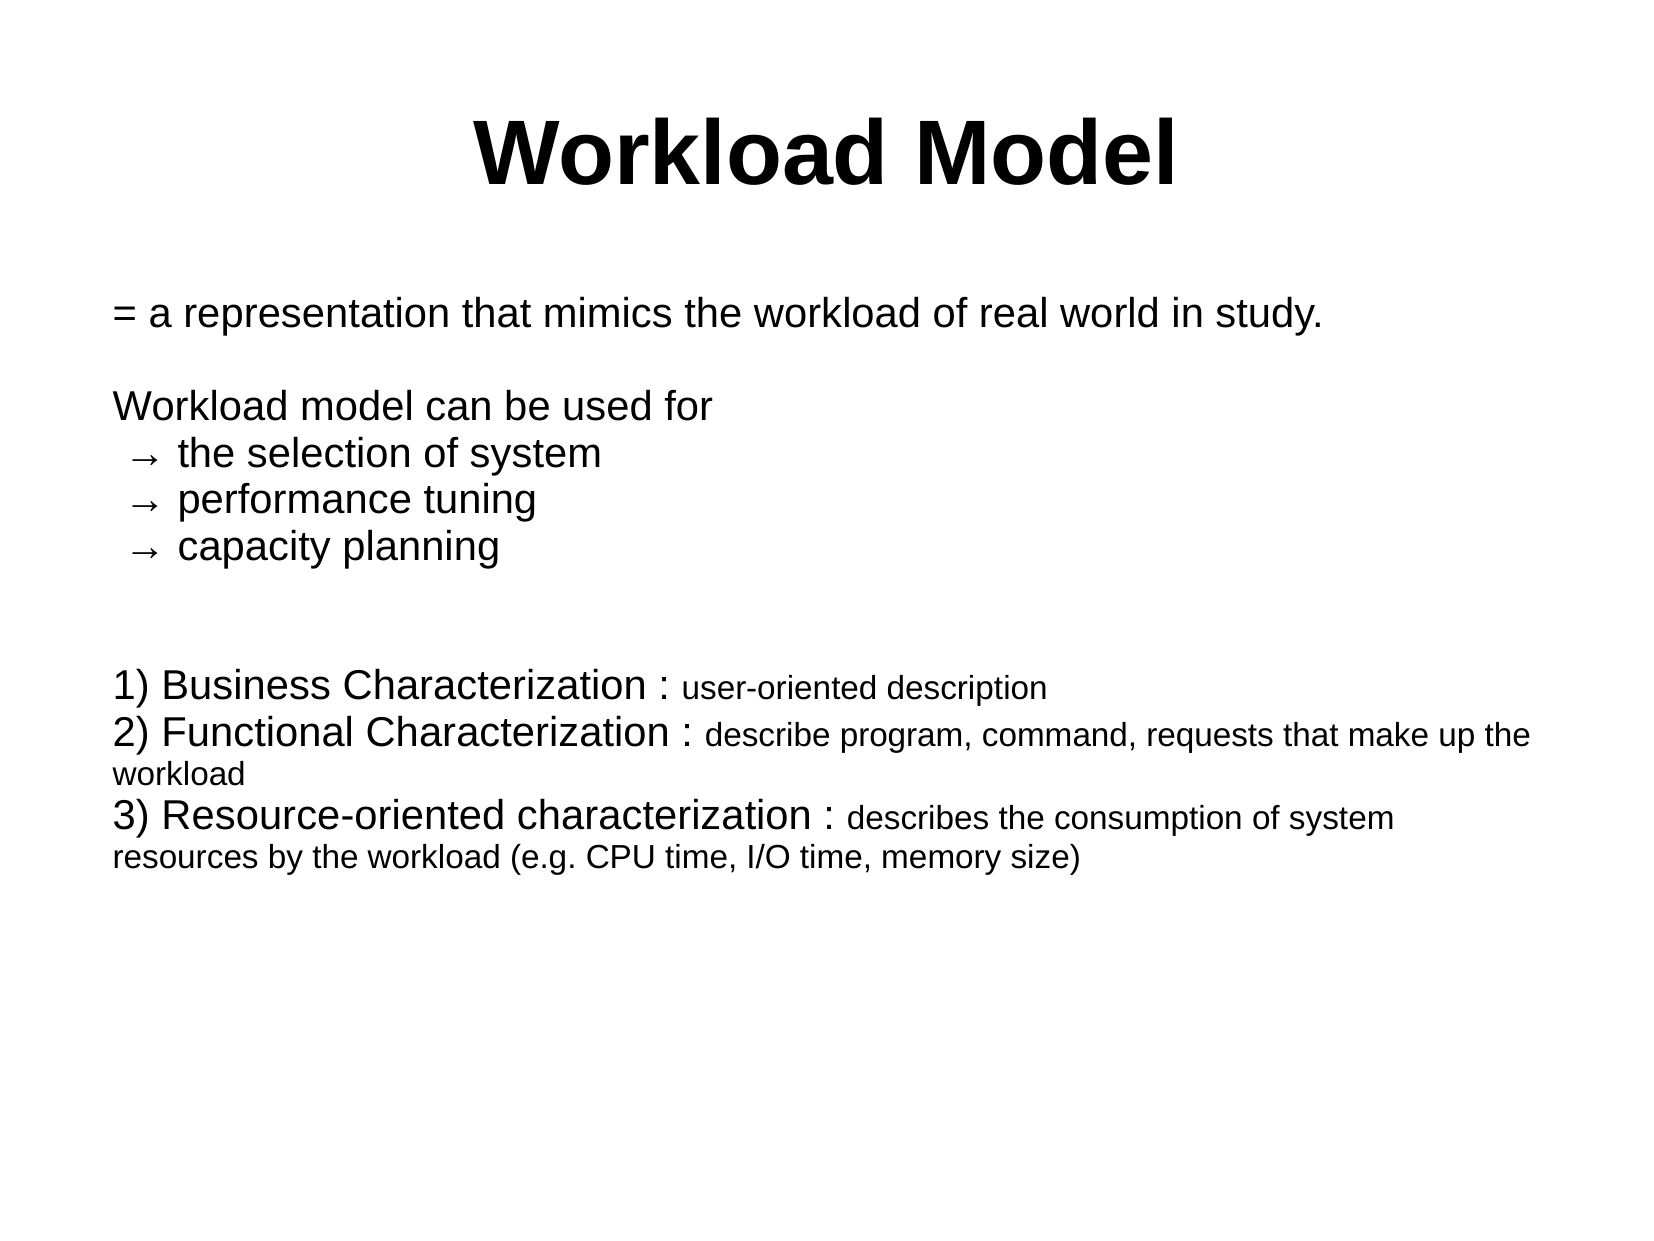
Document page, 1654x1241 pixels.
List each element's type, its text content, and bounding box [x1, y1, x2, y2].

title Workload Model [82, 49, 1571, 257]
subtitle = a representation that mimics the workload of real world in study. Workload model can be used for → the selection of system → performance tuning → capacity planning 1) Business Characterization : user-oriented description 2) Functional Characterization : describe program, command, requests that make up the workload 3) Resource-oriented characterization : describes the consumption of system resources by the workload (e.g. CPU time, I/O time, memory size) [82, 260, 1571, 1045]
